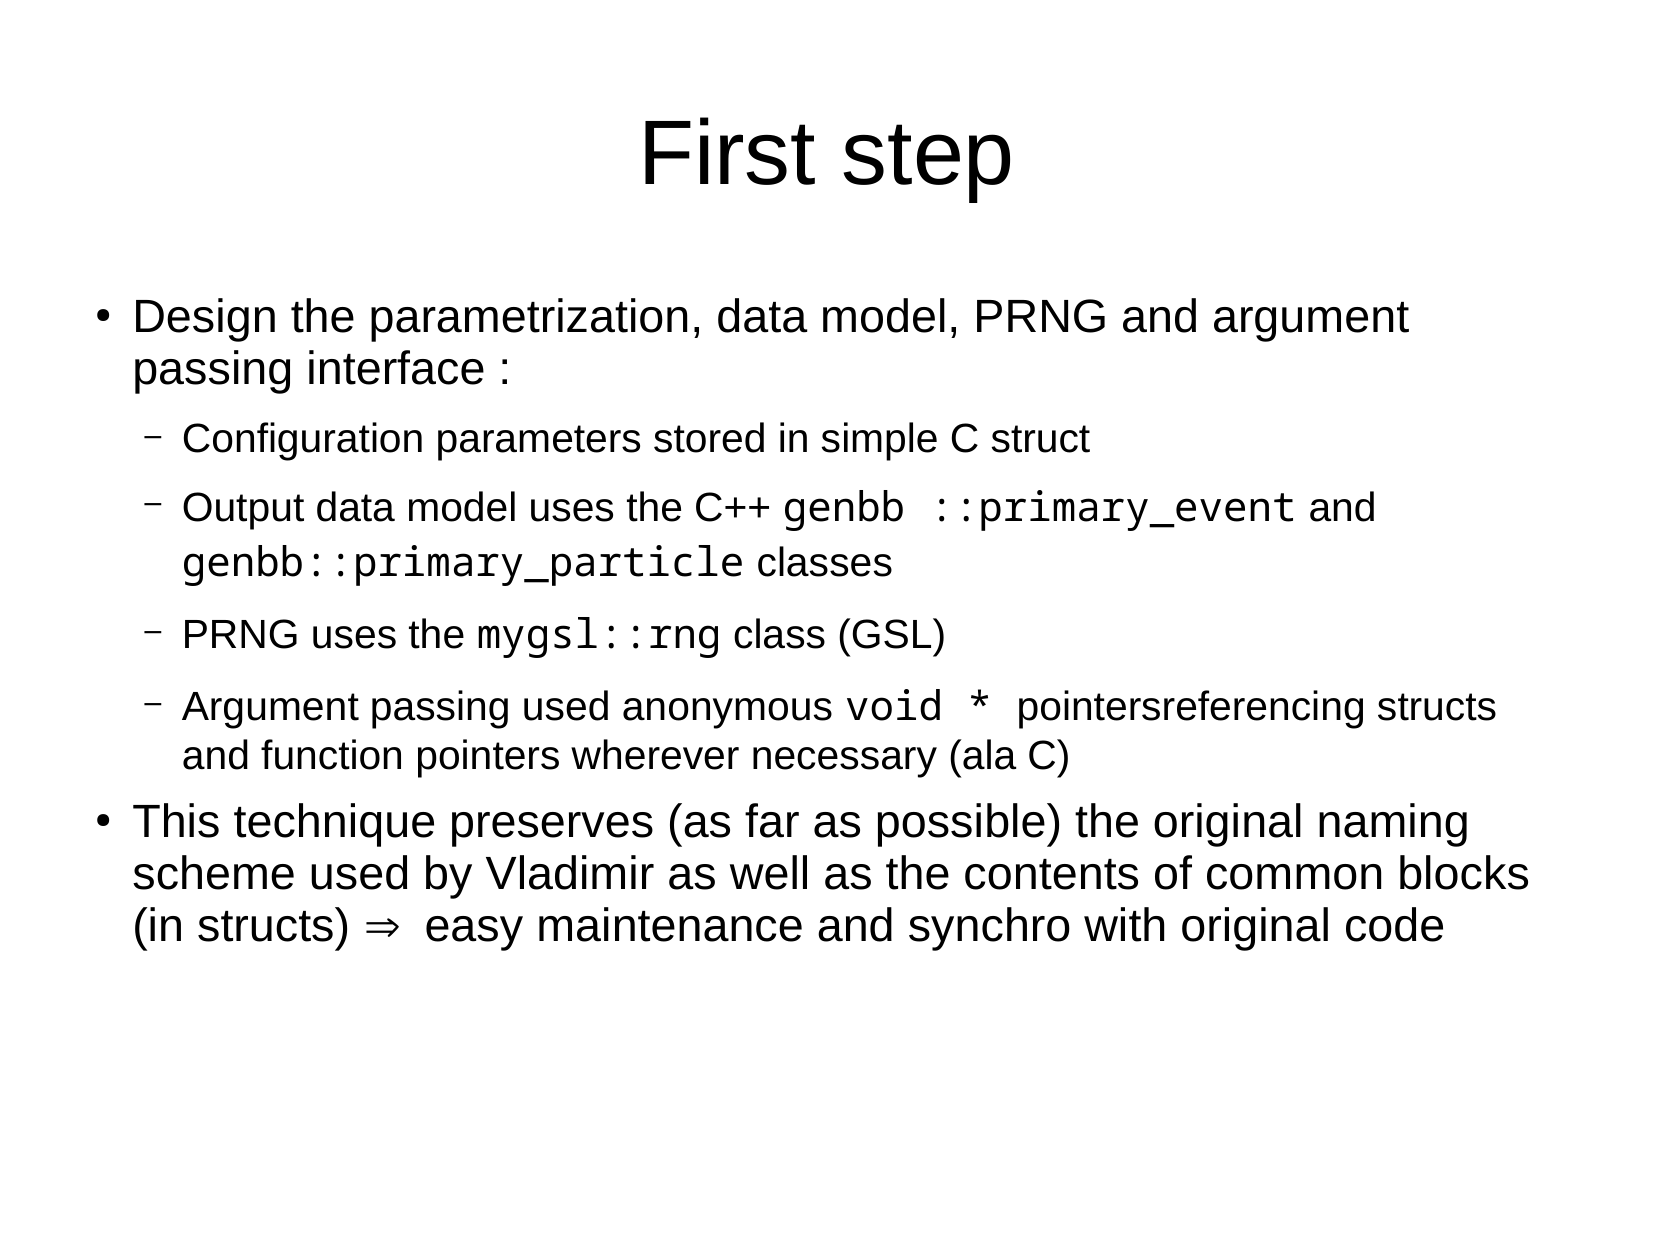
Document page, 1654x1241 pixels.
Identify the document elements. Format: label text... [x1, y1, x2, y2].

title First step [82, 49, 1571, 257]
list Design the parametrization, data model, PRNG and argument passing interface : Configuration parameters stored in simple C struct Output data model uses the C++ genbb ::primary_event and genbb::primary_particle classes PRNG uses the mygsl::rng class (GSL) Argument passing used anonymous void * pointersreferencing structs and function pointers wherever necessary (ala C) This technique preserves (as far as possible) the original naming scheme used by Vladimir as well as the contents of common blocks (in structs) Þ easy maintenance and synchro with original code [82, 290, 1538, 1010]
